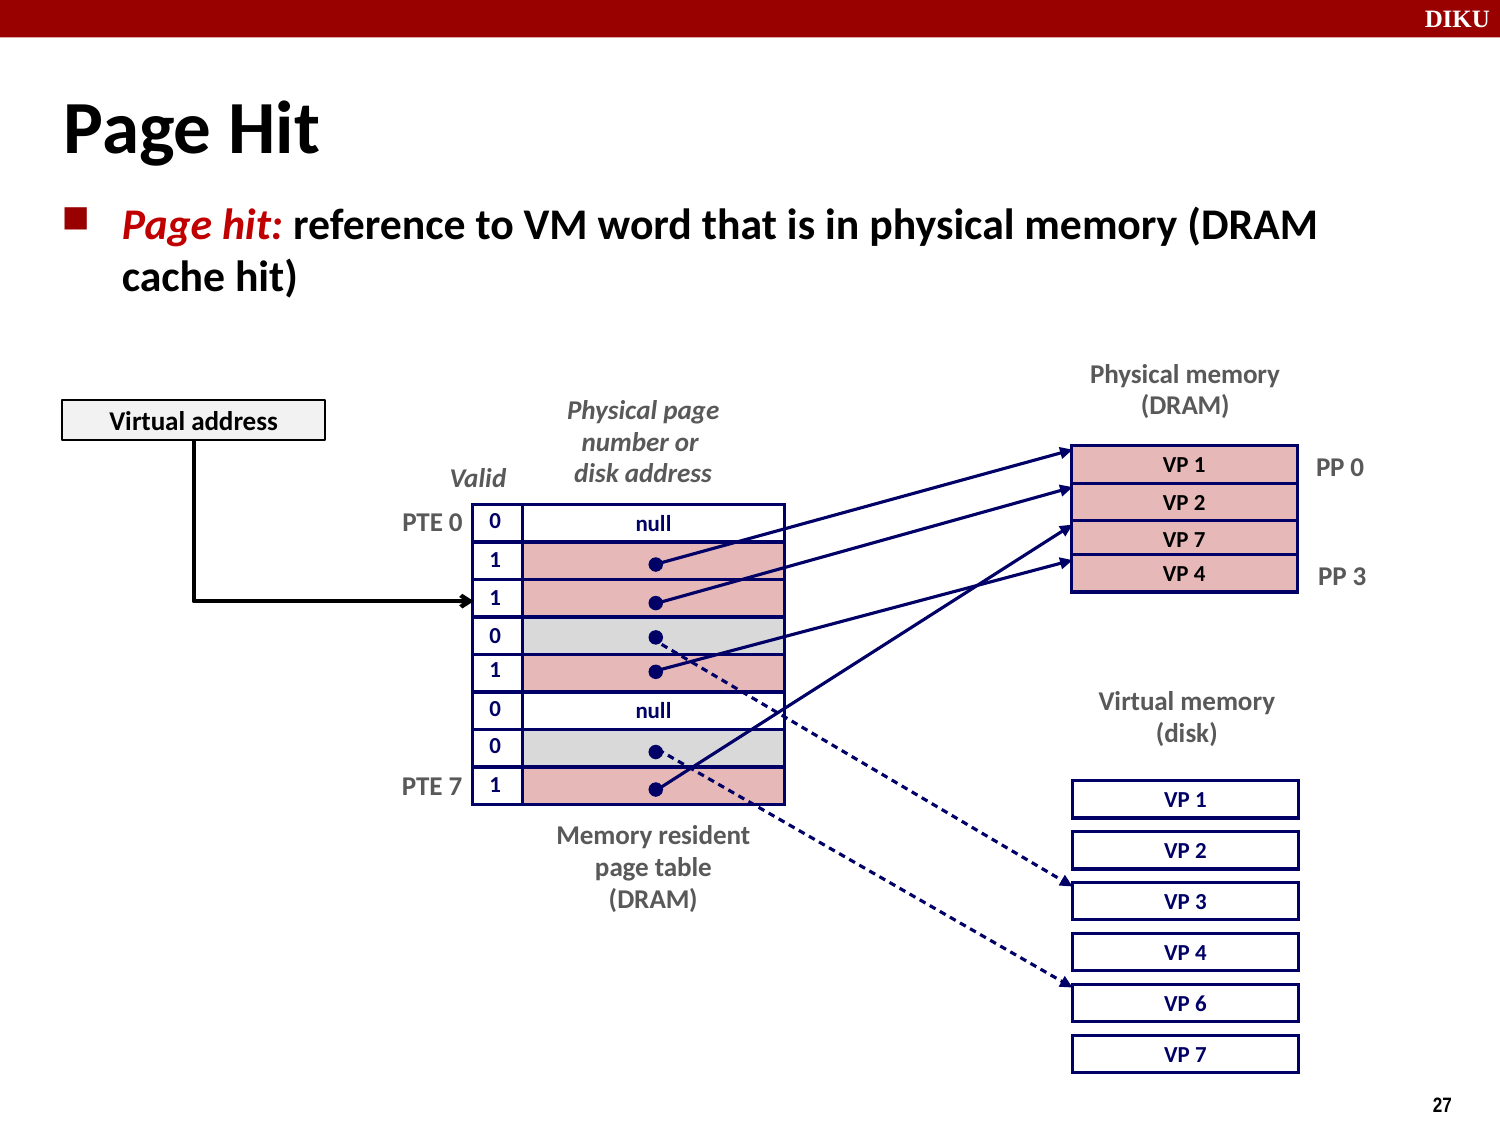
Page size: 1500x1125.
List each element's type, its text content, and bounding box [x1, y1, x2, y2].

text_box 0 [474, 687, 519, 724]
text_box 1 [474, 648, 519, 687]
text_box 0 [474, 627, 519, 648]
text_box [524, 542, 785, 693]
text_box PP 3 [1297, 548, 1387, 604]
text_box null [747, 531, 785, 542]
text_box VP 2 [1071, 484, 1298, 521]
text_box Physical memory (DRAM) [1053, 350, 1318, 445]
text_box Virtual memory (disk) [1063, 677, 1311, 772]
text_box VP 4 [1072, 933, 1299, 971]
text_box null [756, 711, 785, 730]
text_box Physical page number or disk address [534, 374, 752, 509]
text_box null [524, 693, 785, 730]
text_box [524, 730, 785, 805]
text_box 1 [474, 537, 519, 576]
text_box null [524, 504, 785, 542]
text_box VP 3 [1072, 882, 1299, 920]
text_box PTE 0 [373, 493, 478, 549]
text_box VP 2 [1072, 831, 1299, 869]
text_box VP 7 [1072, 1035, 1299, 1073]
text_box VP 1 [1072, 780, 1299, 819]
text_box 1 [474, 576, 519, 627]
text_box Page Hit [48, 59, 1408, 188]
text_box 0 [478, 499, 519, 537]
text_box Valid [434, 454, 548, 510]
text_box VP 6 [1072, 984, 1299, 1022]
text_box VP 1 [1071, 445, 1298, 484]
text_box VP 4 [1071, 554, 1297, 593]
text_box VP 7 [1071, 521, 1298, 554]
text_box PP 0 [1295, 439, 1385, 495]
text_box PTE 7 [372, 758, 478, 814]
text_box Virtual address [62, 399, 325, 440]
text_box Page hit: reference to VM word that is in physical memory (DRAM cache hit) [50, 188, 1414, 288]
text_box 1 [478, 775, 519, 814]
text_box Memory resident page table (DRAM) [518, 811, 788, 945]
text_box 0 [474, 724, 519, 775]
